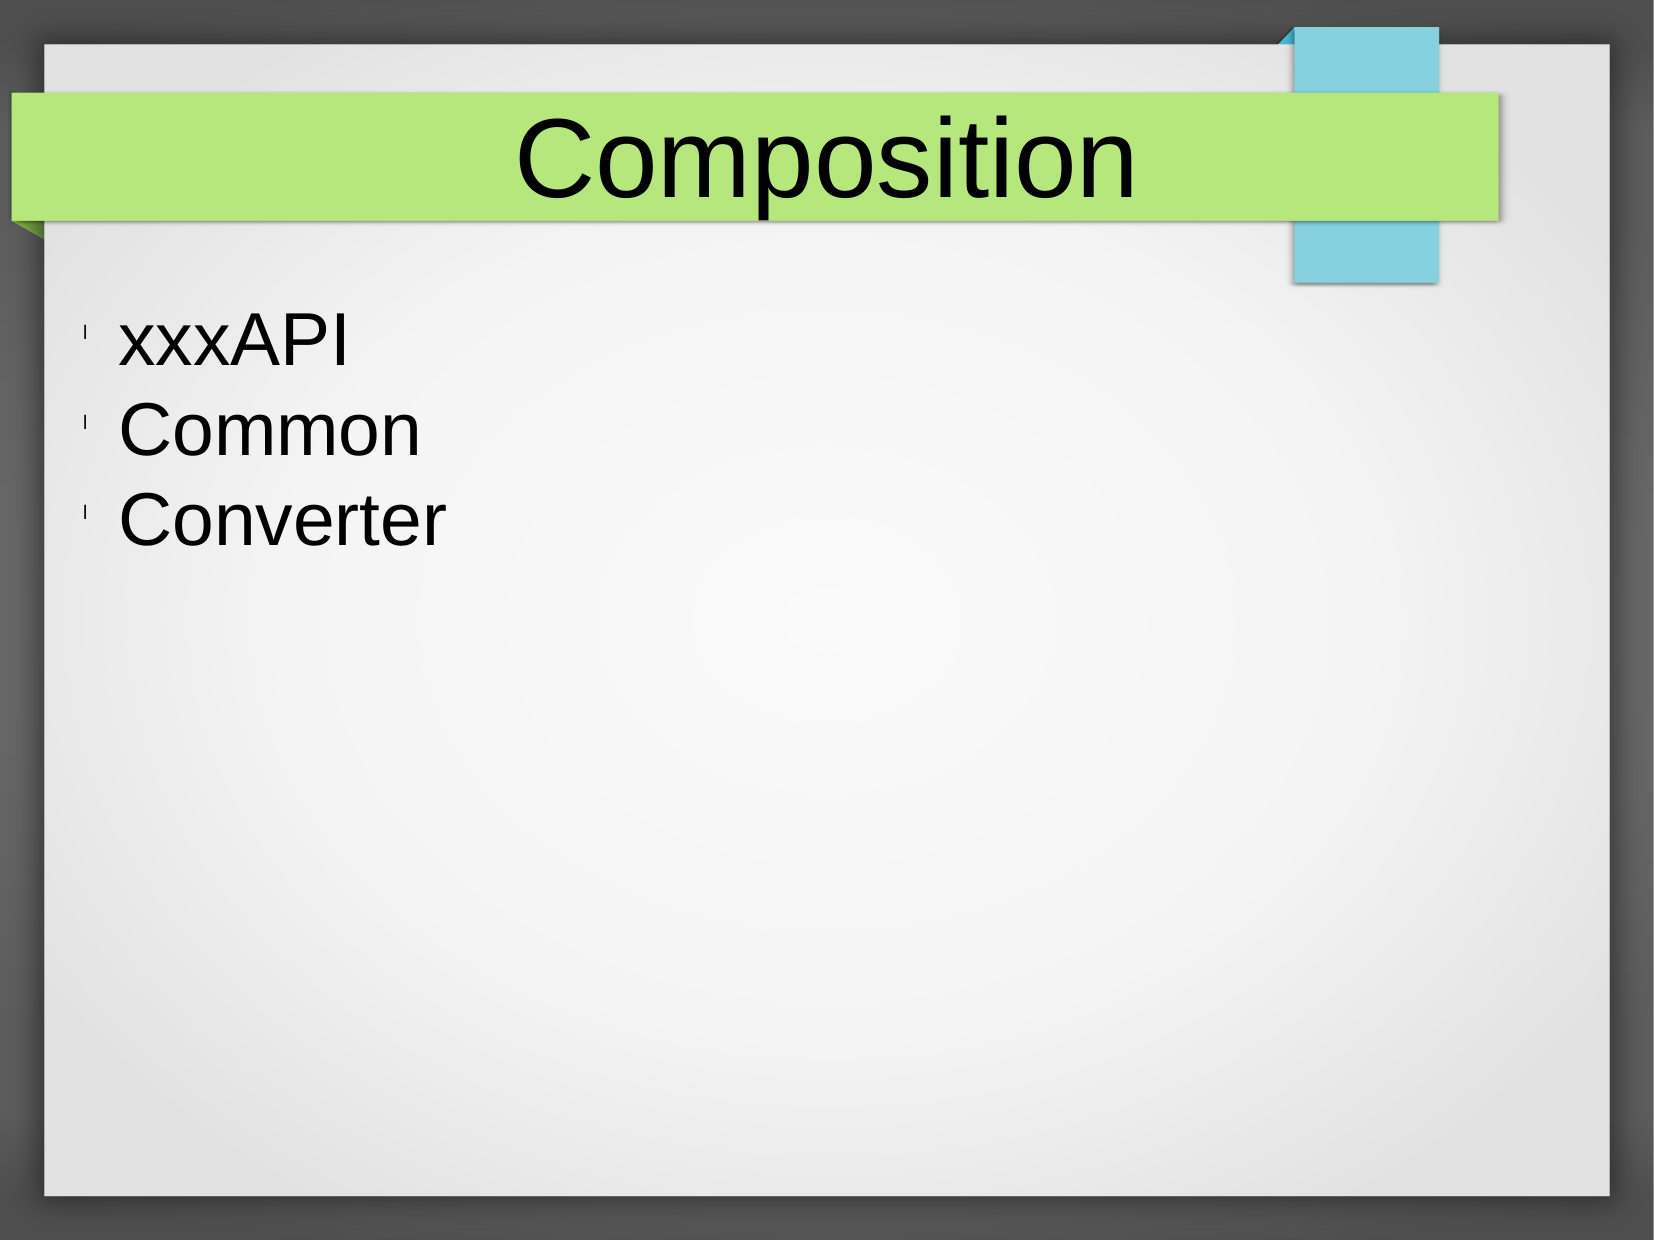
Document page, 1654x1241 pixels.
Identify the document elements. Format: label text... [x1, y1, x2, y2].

picture [0, 0, 1654, 1240]
text_box xxxAPI Common Converter [82, 290, 1571, 1010]
text_box Composition [82, 49, 1571, 257]
